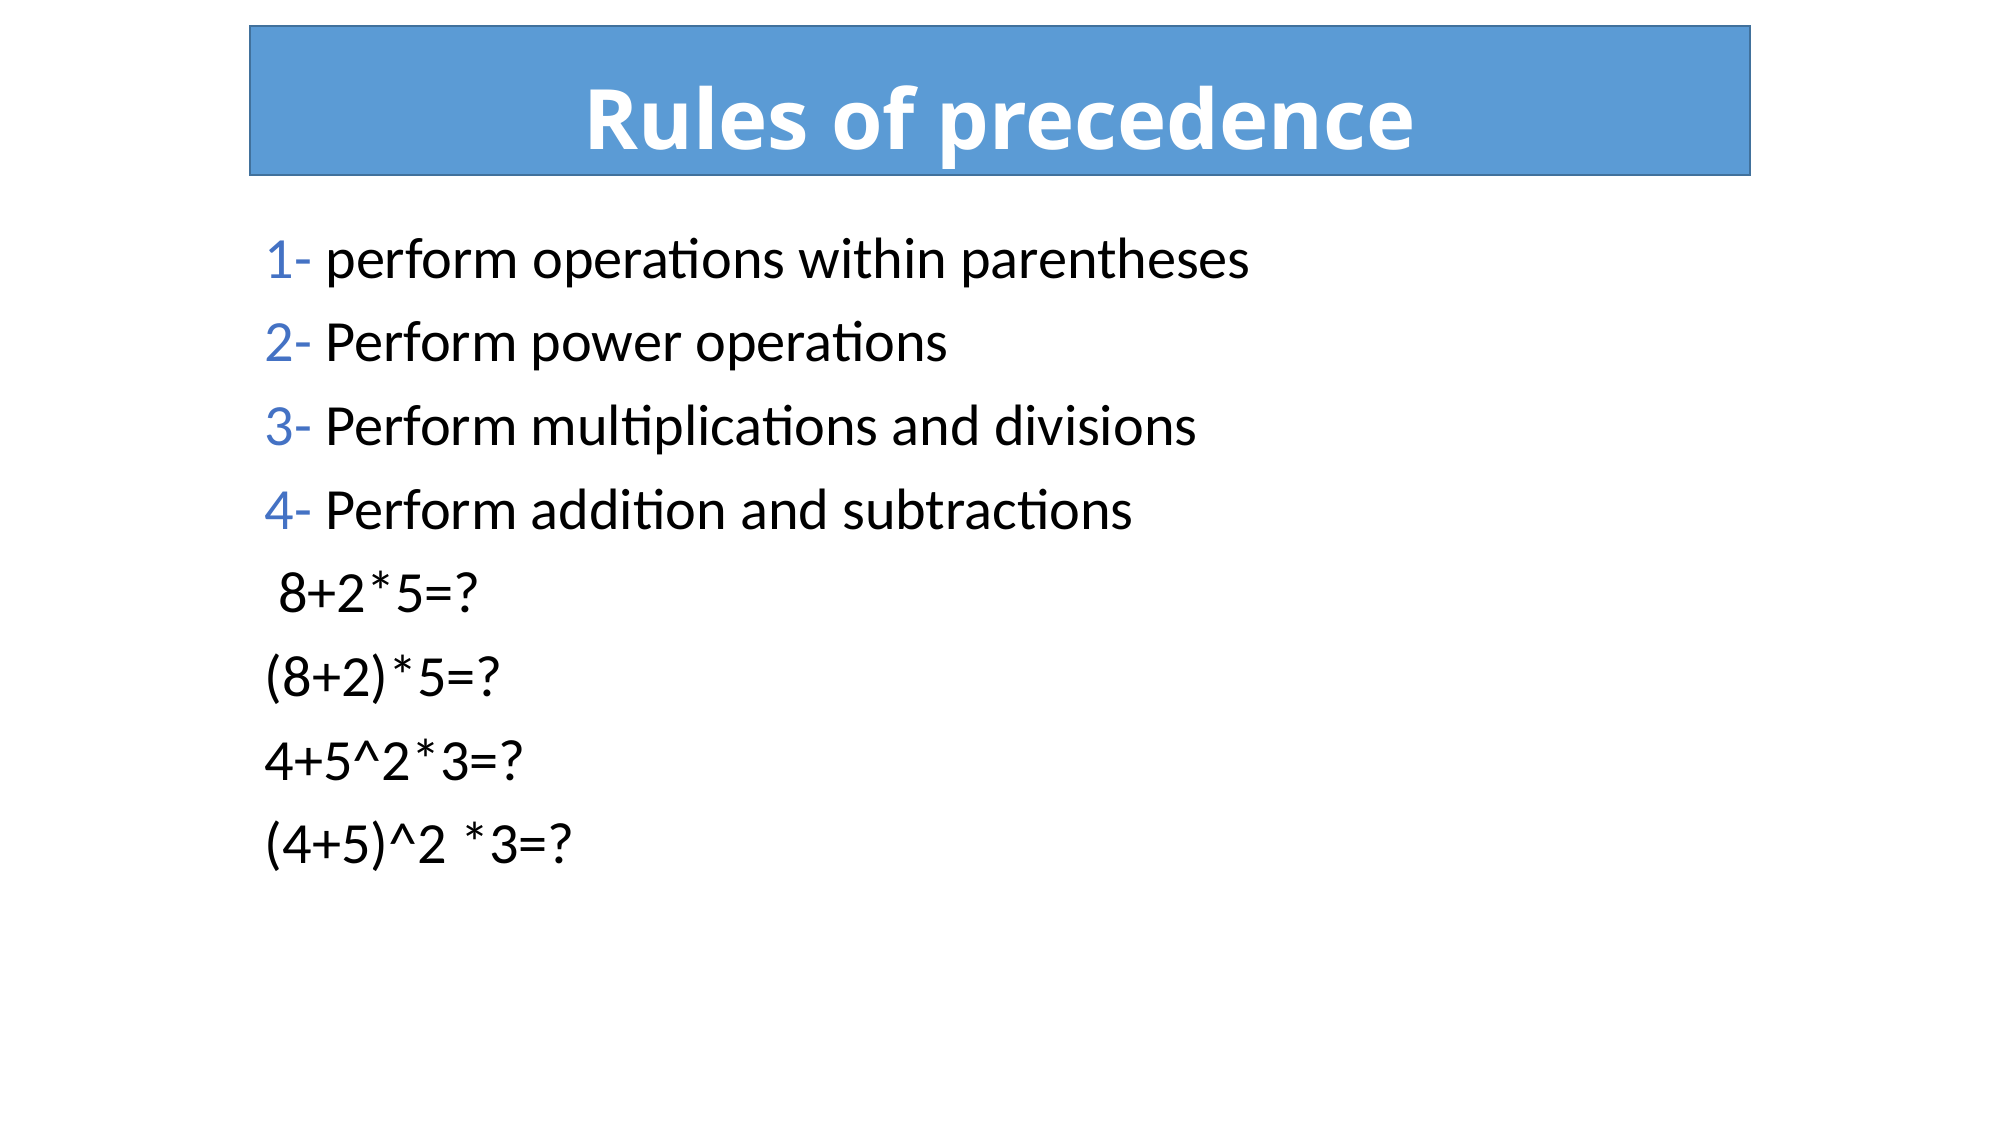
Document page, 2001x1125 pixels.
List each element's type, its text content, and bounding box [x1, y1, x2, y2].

title Rules of precedence [249, 26, 1750, 176]
subtitle 1- perform operations within parentheses 2- Perform power operations 3- Perform multiplications and divisions 4- Perform addition and subtractions 8+2*5=? (8+2)*5=? 4+5^2*3=? (4+5)^2 *3=? [249, 220, 1750, 918]
